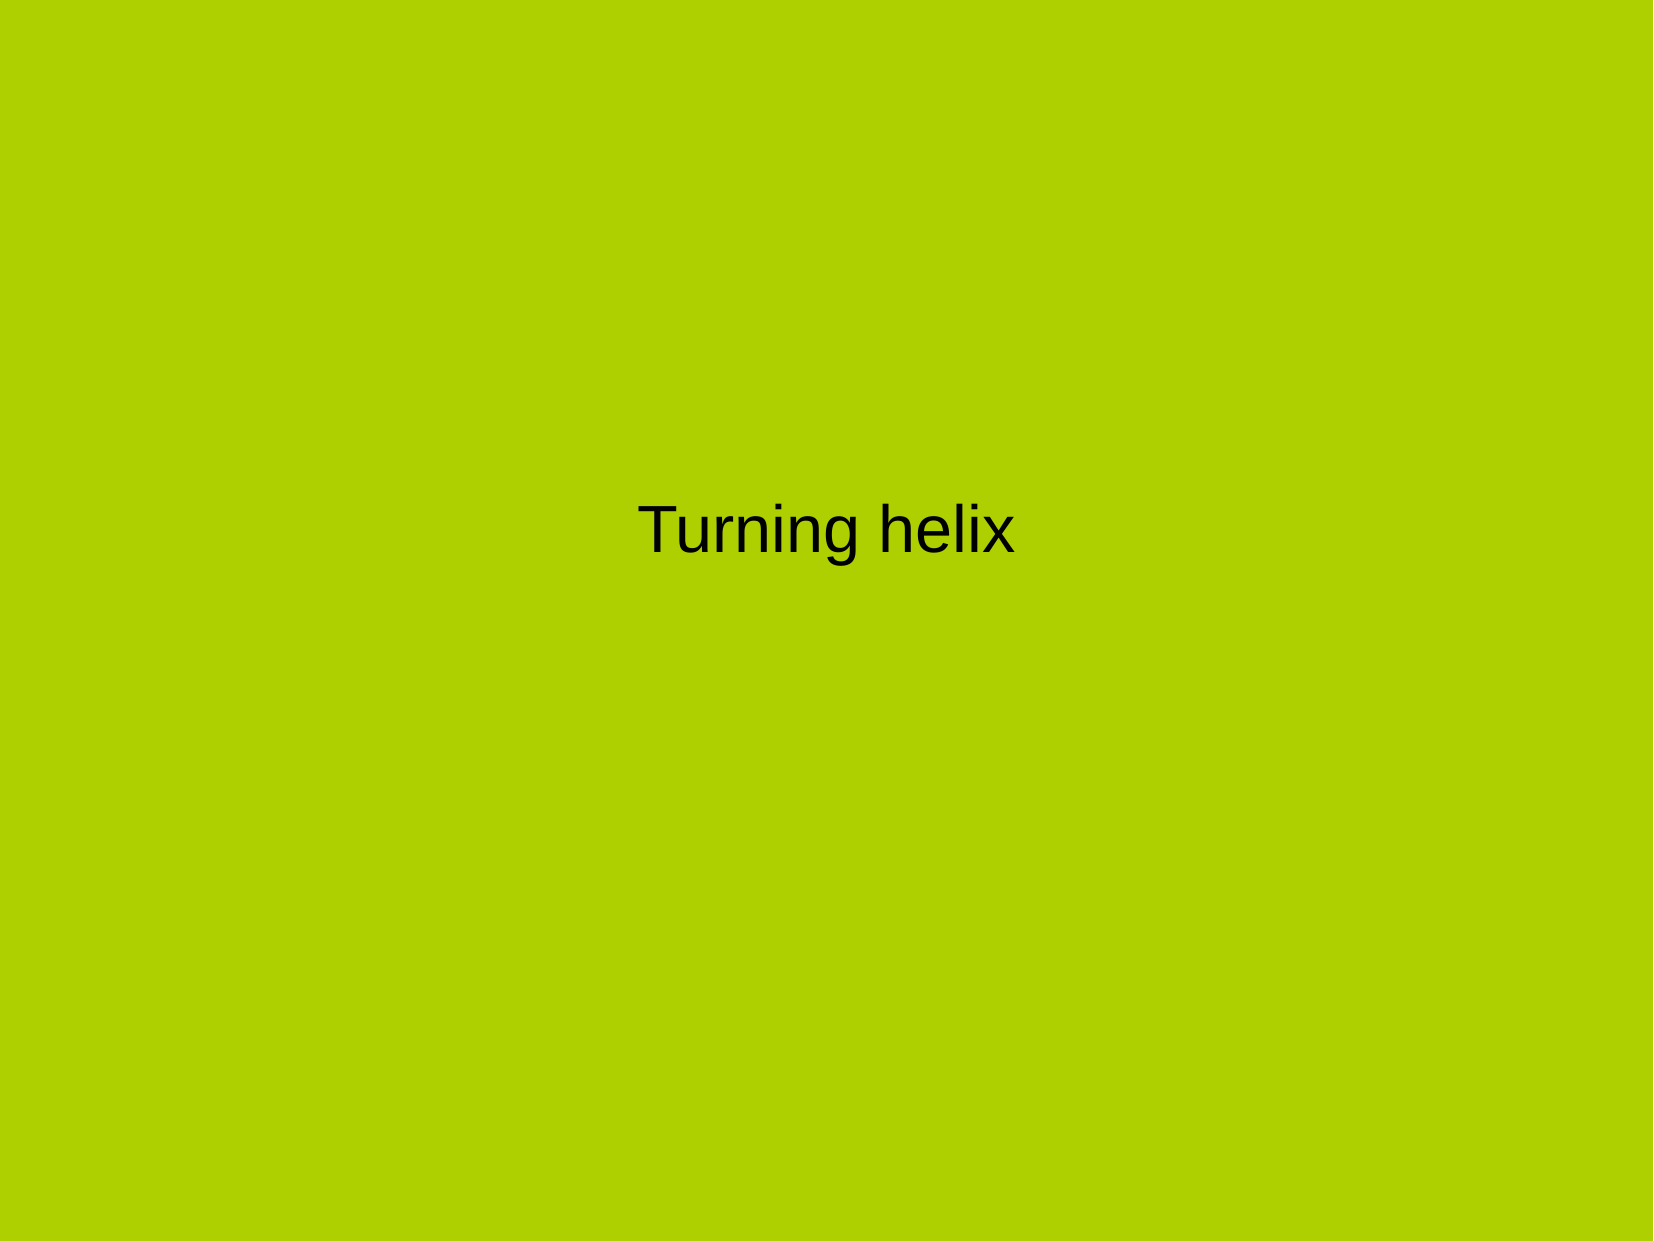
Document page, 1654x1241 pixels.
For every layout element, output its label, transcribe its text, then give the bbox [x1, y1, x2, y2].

subtitle Turning helix [82, 49, 1571, 1010]
